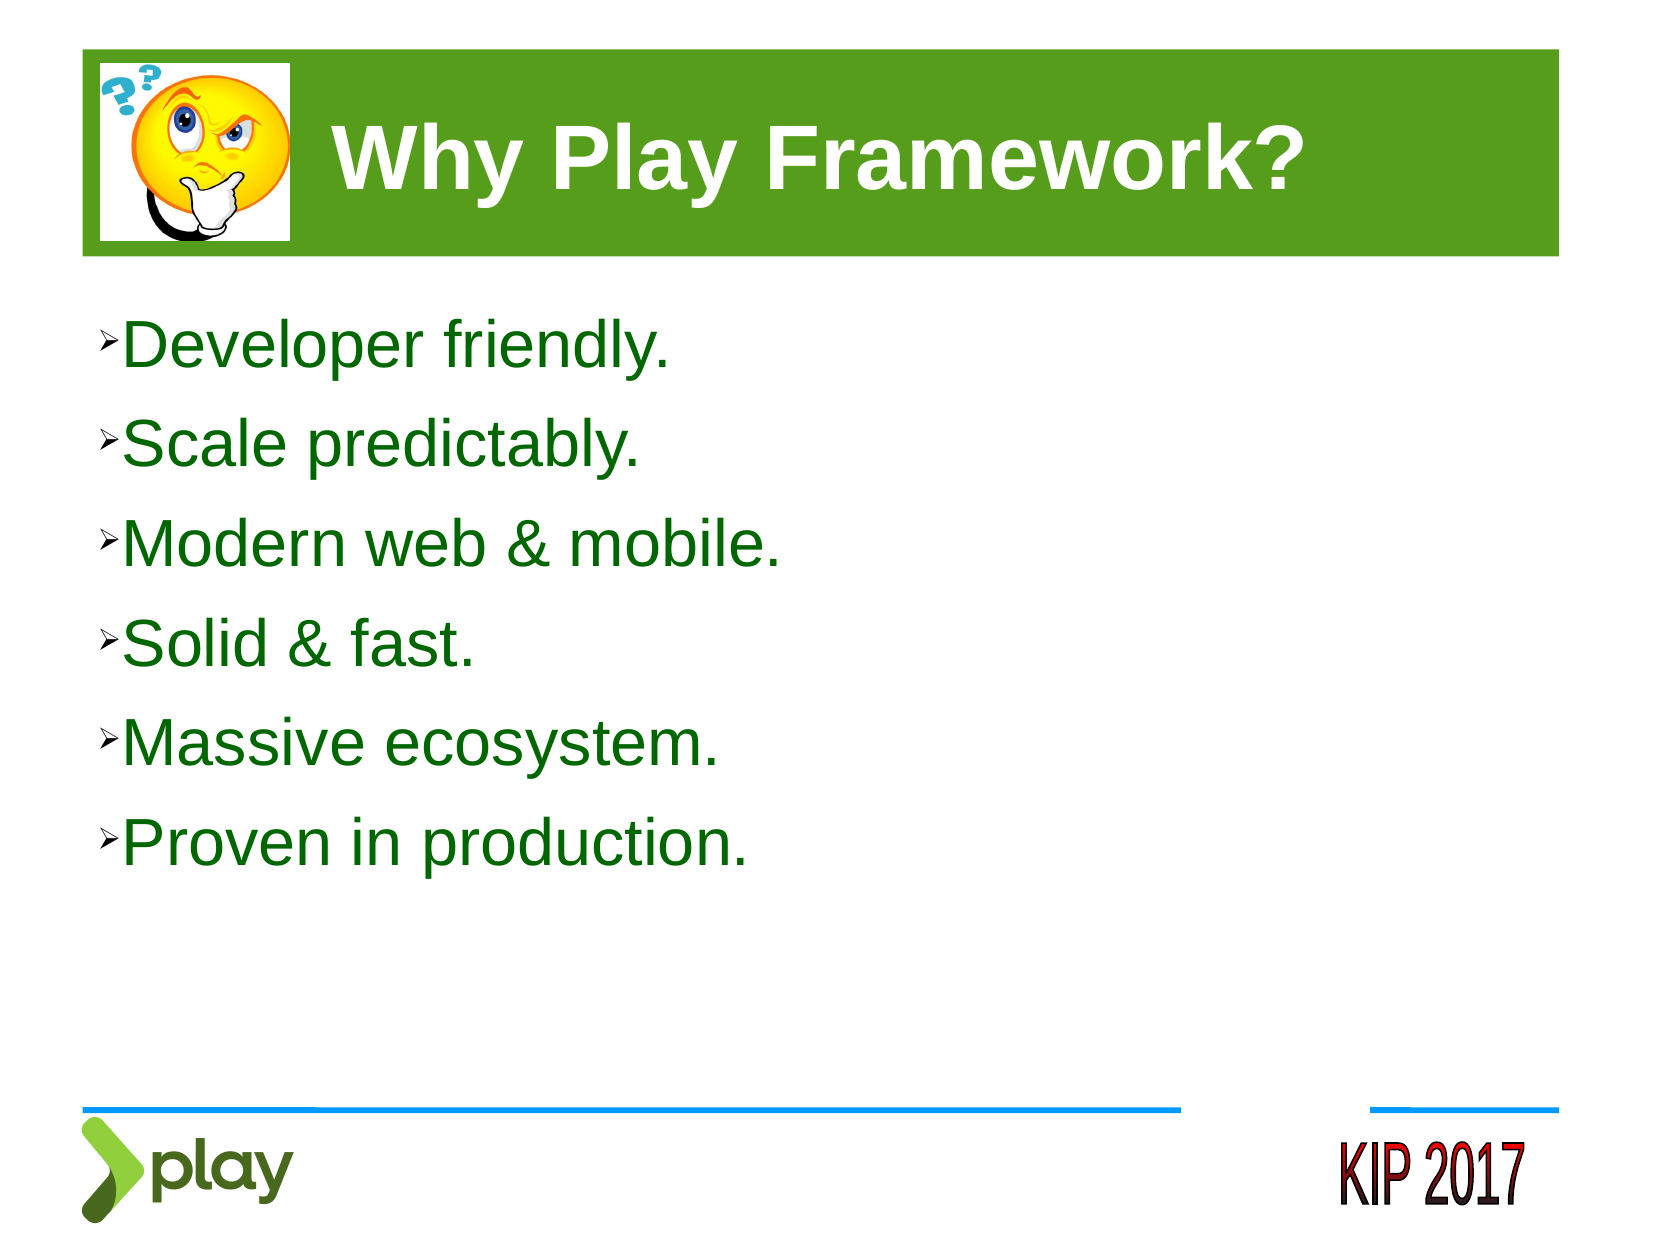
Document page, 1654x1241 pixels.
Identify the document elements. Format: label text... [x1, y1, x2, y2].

title Why Play Framework? [82, 49, 1560, 257]
text_box Developer friendly. Scale predictably. Modern web & mobile. Solid & fast. Massive ecosystem. Proven in production. [82, 299, 1560, 998]
picture [100, 63, 290, 241]
picture [68, 1111, 302, 1229]
